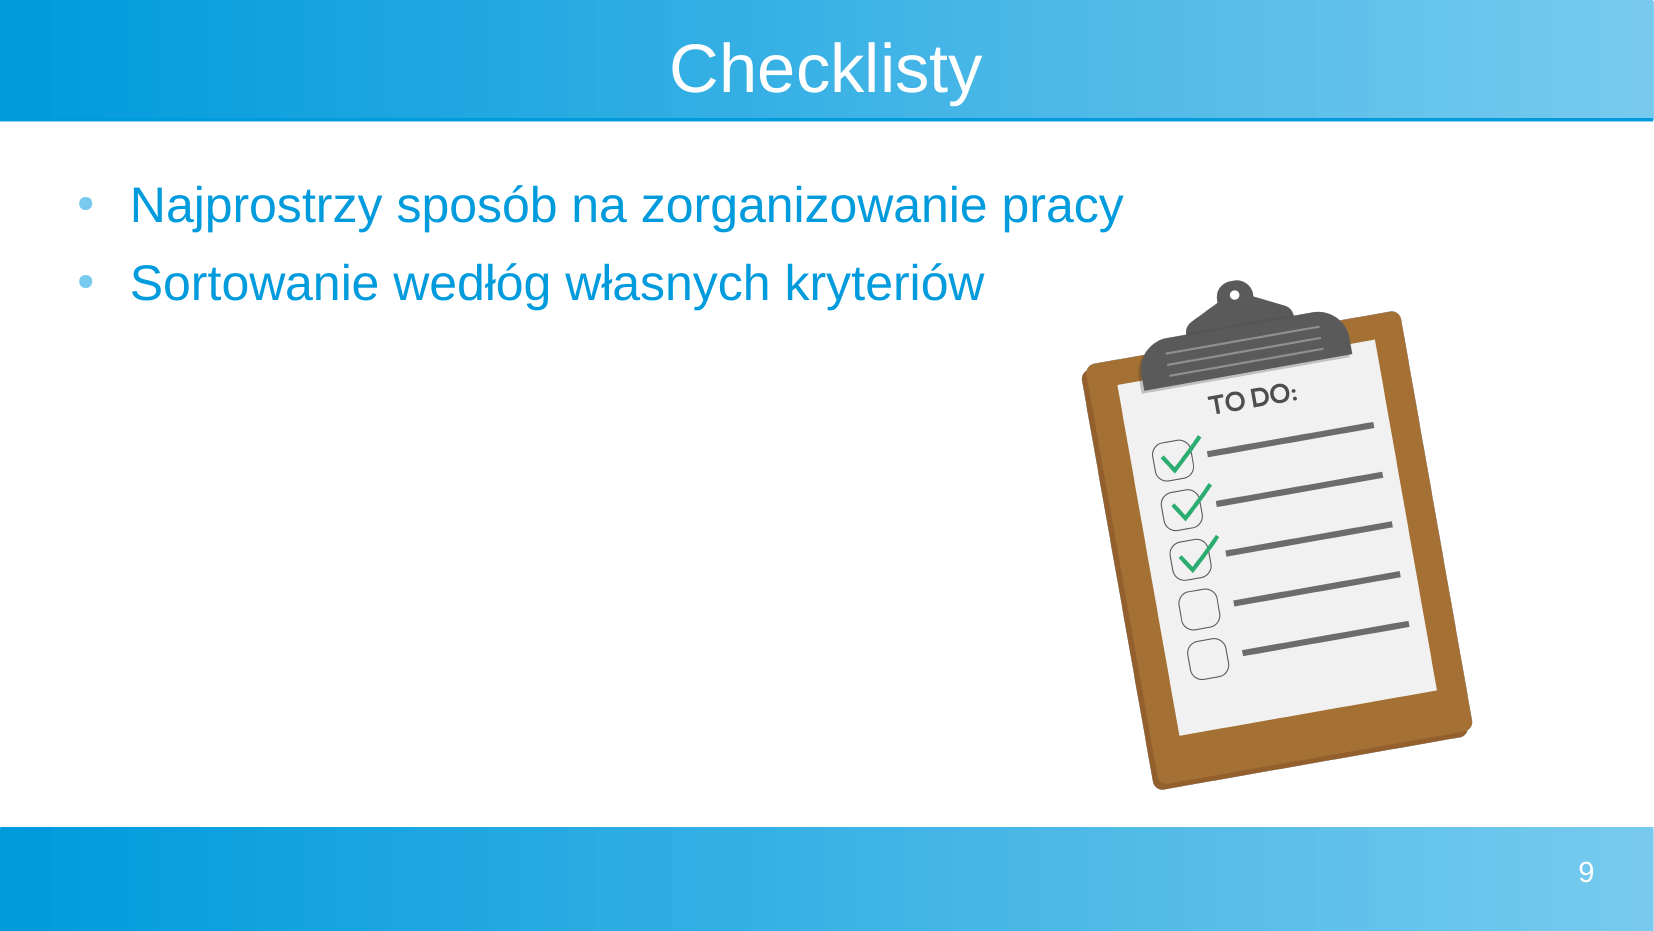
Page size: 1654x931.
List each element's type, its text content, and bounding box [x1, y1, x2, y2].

title Checklisty [59, 29, 1595, 108]
picture [1003, 265, 1551, 812]
list Najprostrzy sposób na zorganizowanie pracy Sortowanie wedłóg własnych kryteriów [59, 177, 1595, 768]
